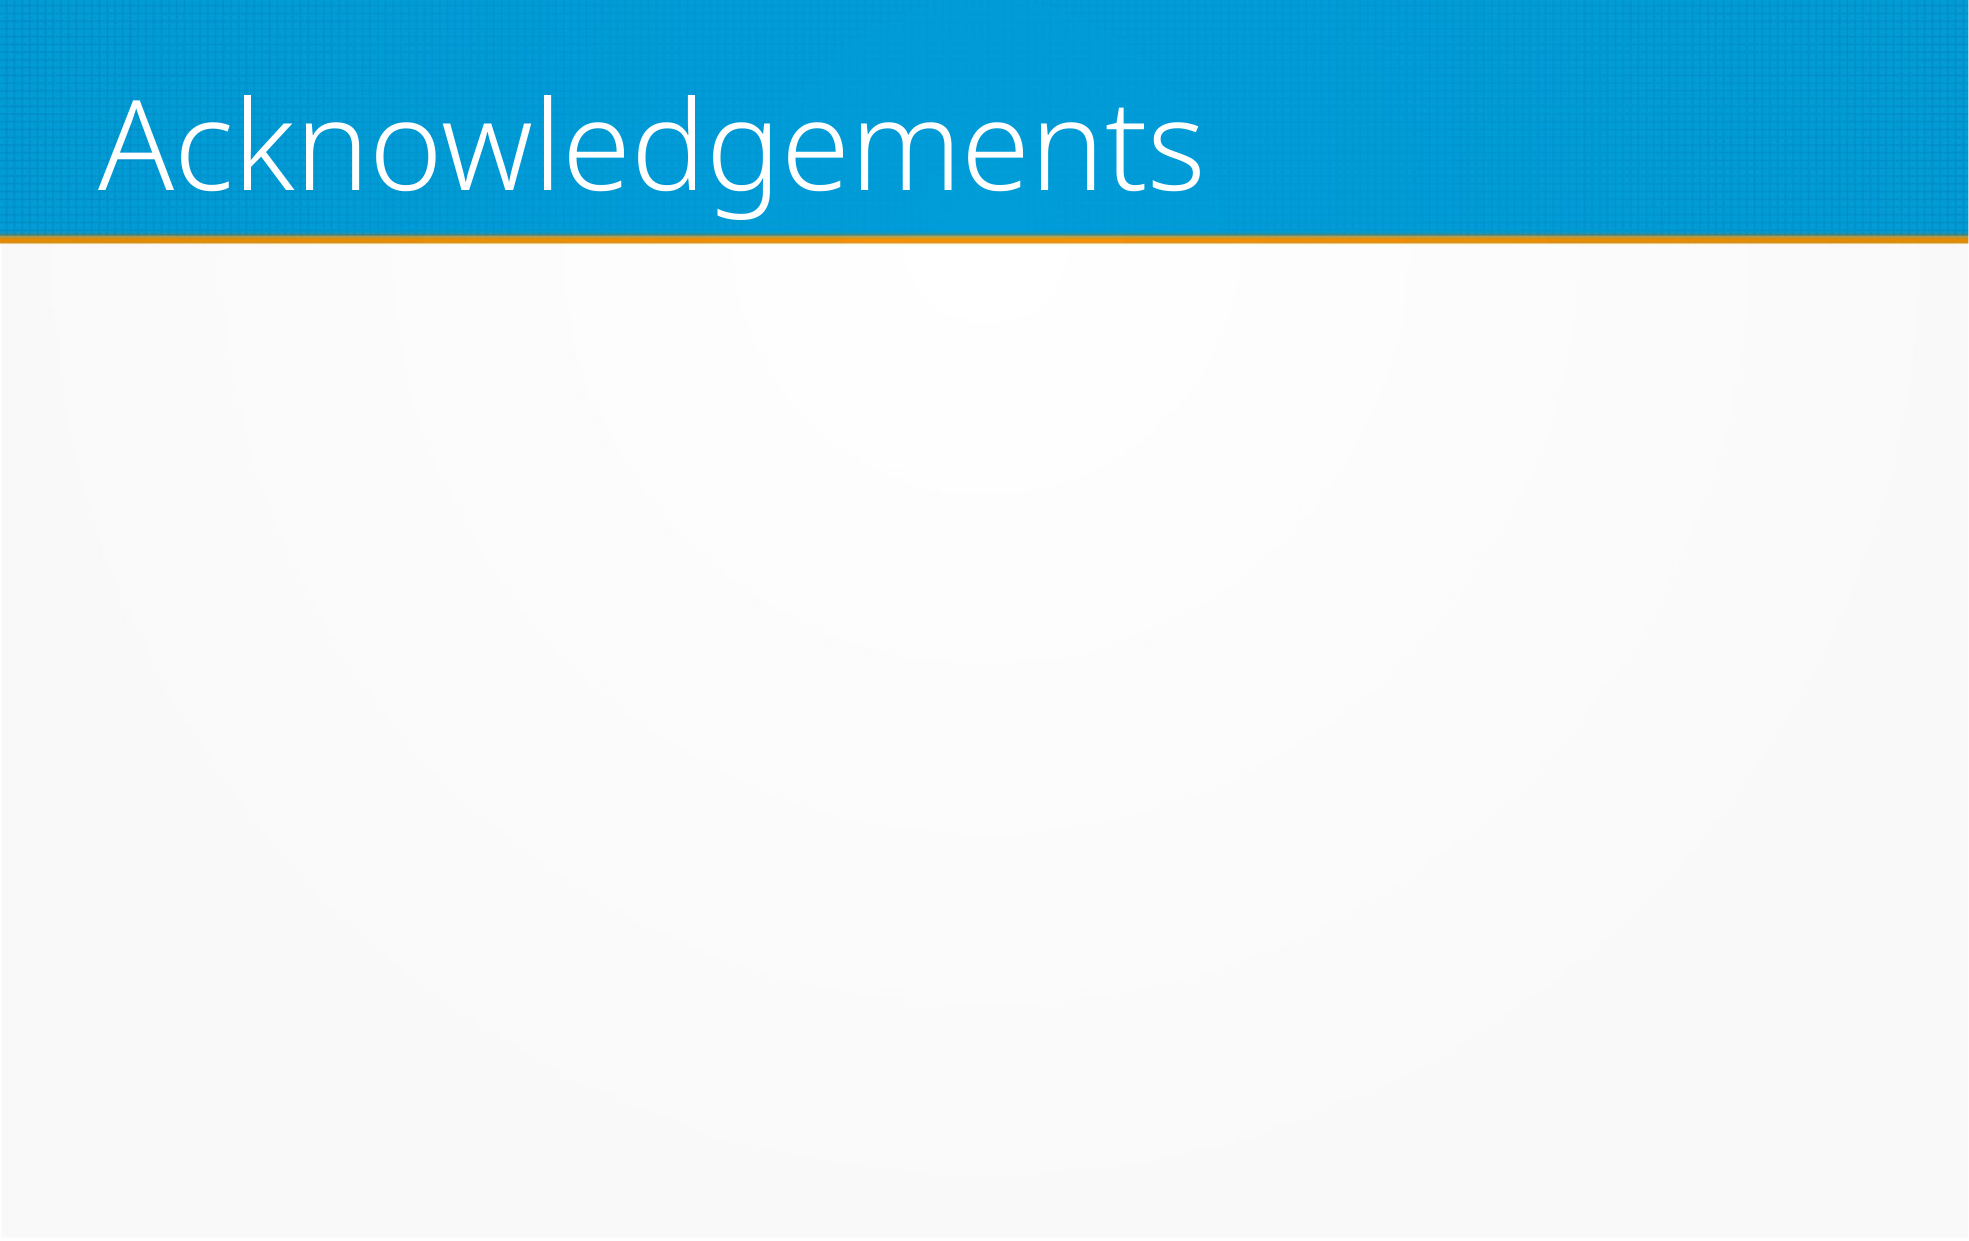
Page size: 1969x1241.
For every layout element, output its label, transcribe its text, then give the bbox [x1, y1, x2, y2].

title Acknowledgements [98, 19, 1870, 227]
picture [0, 233, 1969, 1241]
